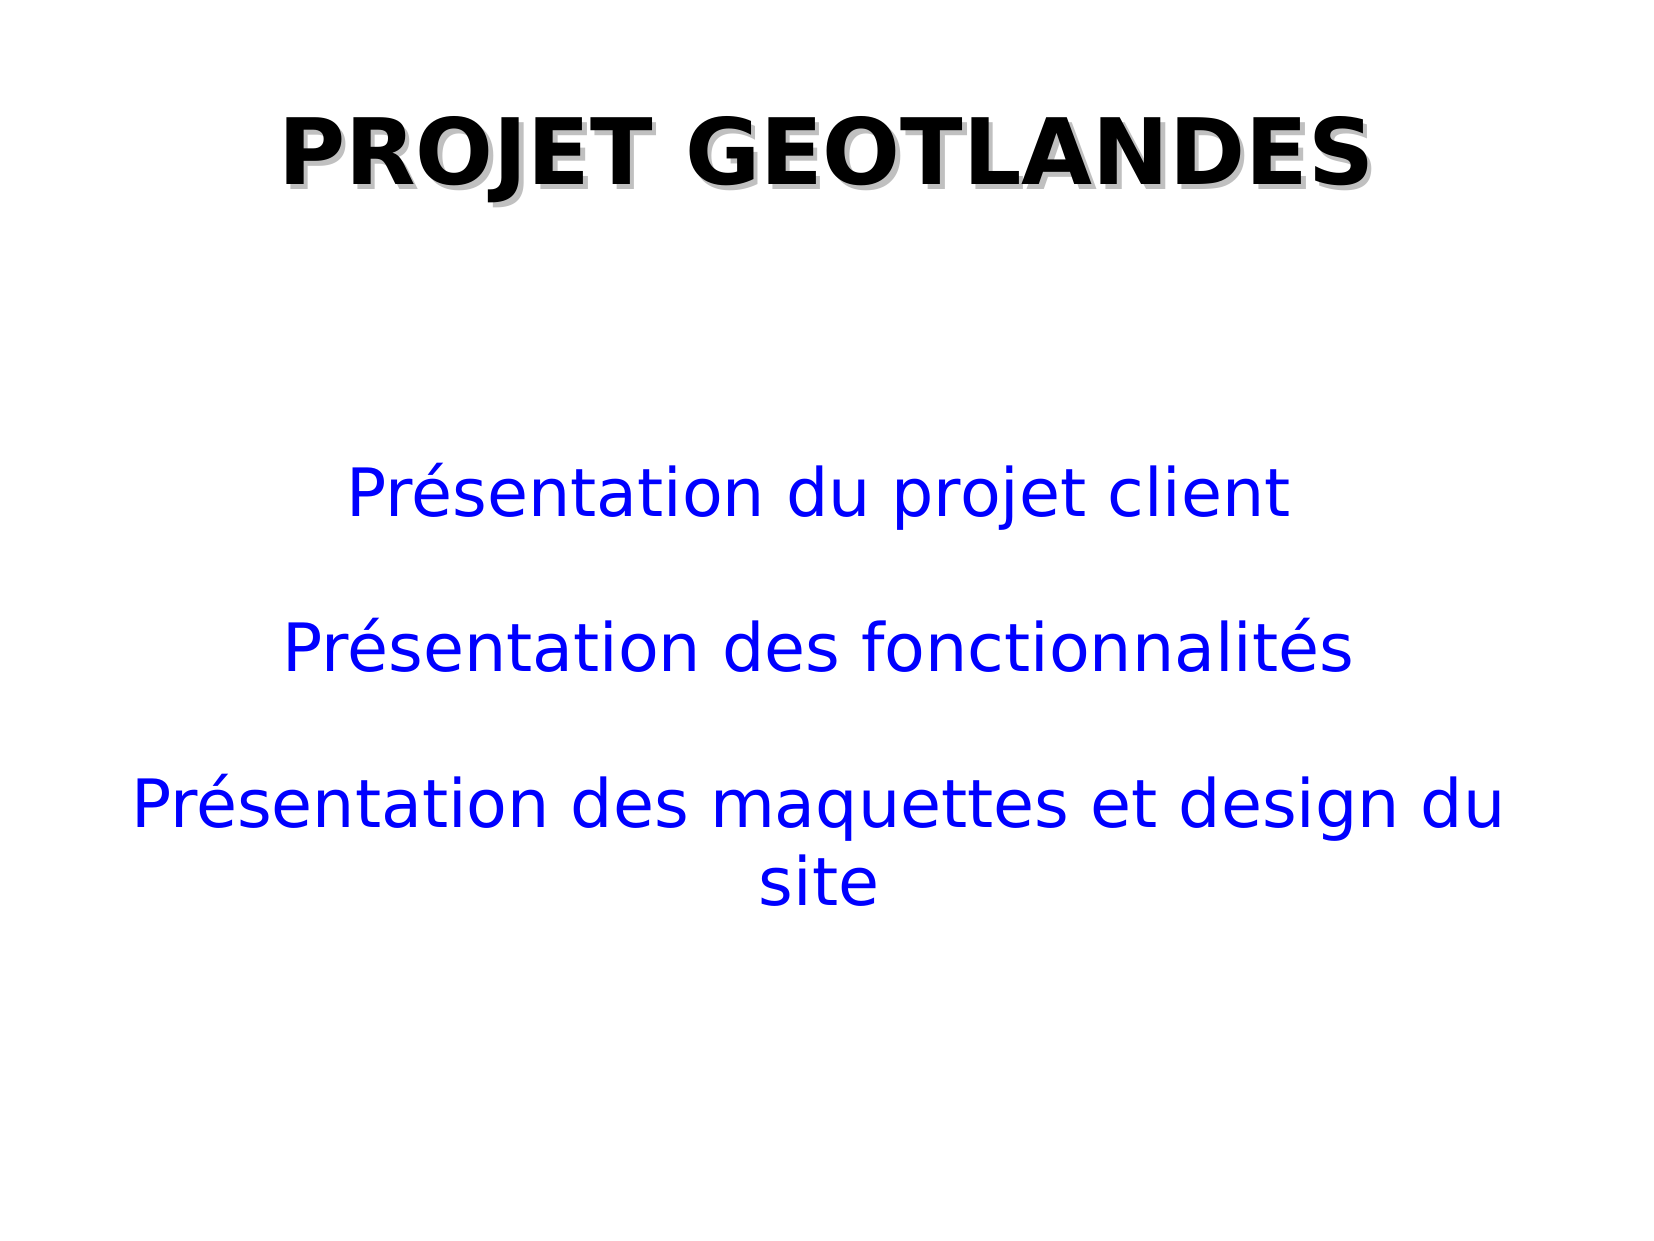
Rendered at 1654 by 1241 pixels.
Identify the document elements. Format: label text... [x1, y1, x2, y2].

subtitle Présentation du projet client Présentation des fonctionnalités Présentation des maquettes et design du site [75, 405, 1564, 1126]
title PROJET GEOTLANDES [82, 49, 1571, 257]
